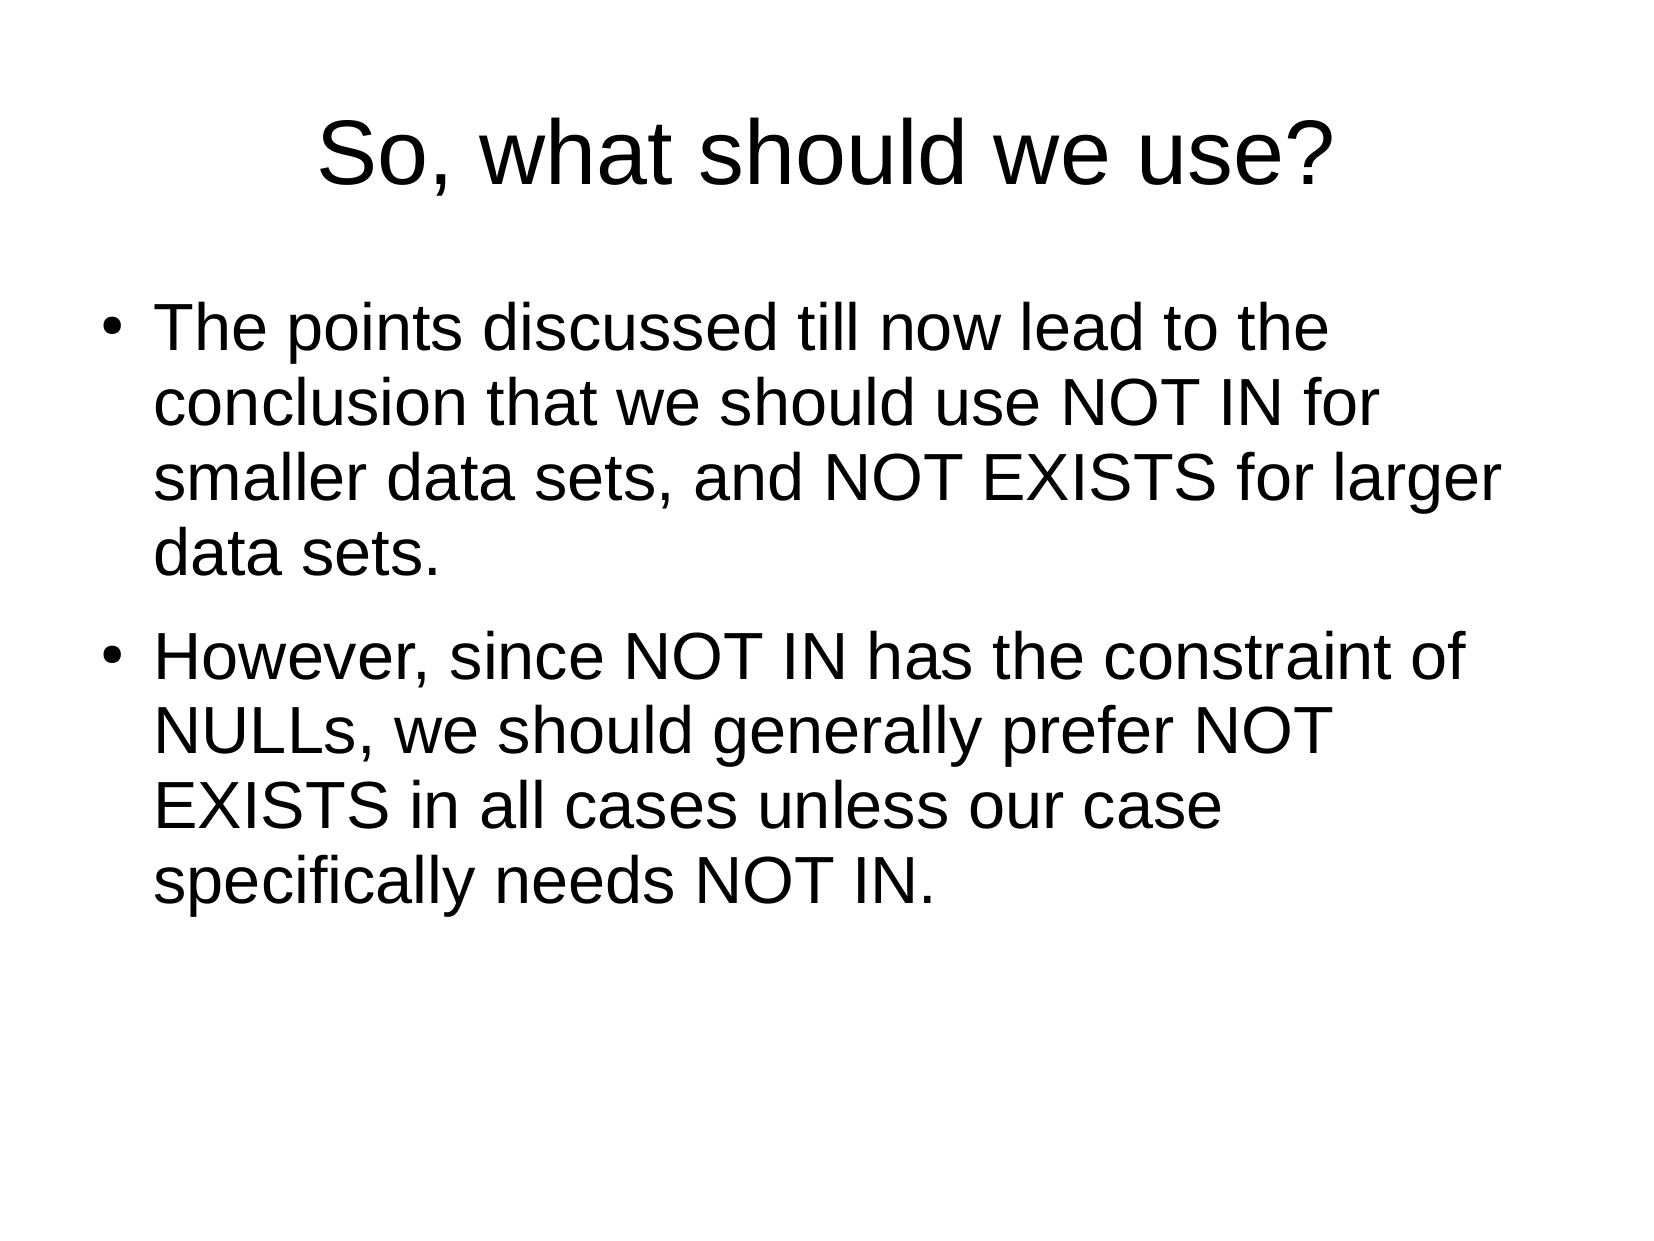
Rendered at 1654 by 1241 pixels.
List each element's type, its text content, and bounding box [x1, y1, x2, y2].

title So, what should we use? [82, 49, 1571, 257]
list The points discussed till now lead to the conclusion that we should use NOT IN for smaller data sets, and NOT EXISTS for larger data sets. However, since NOT IN has the constraint of NULLs, we should generally prefer NOT EXISTS in all cases unless our case specifically needs NOT IN. [82, 290, 1538, 1010]
